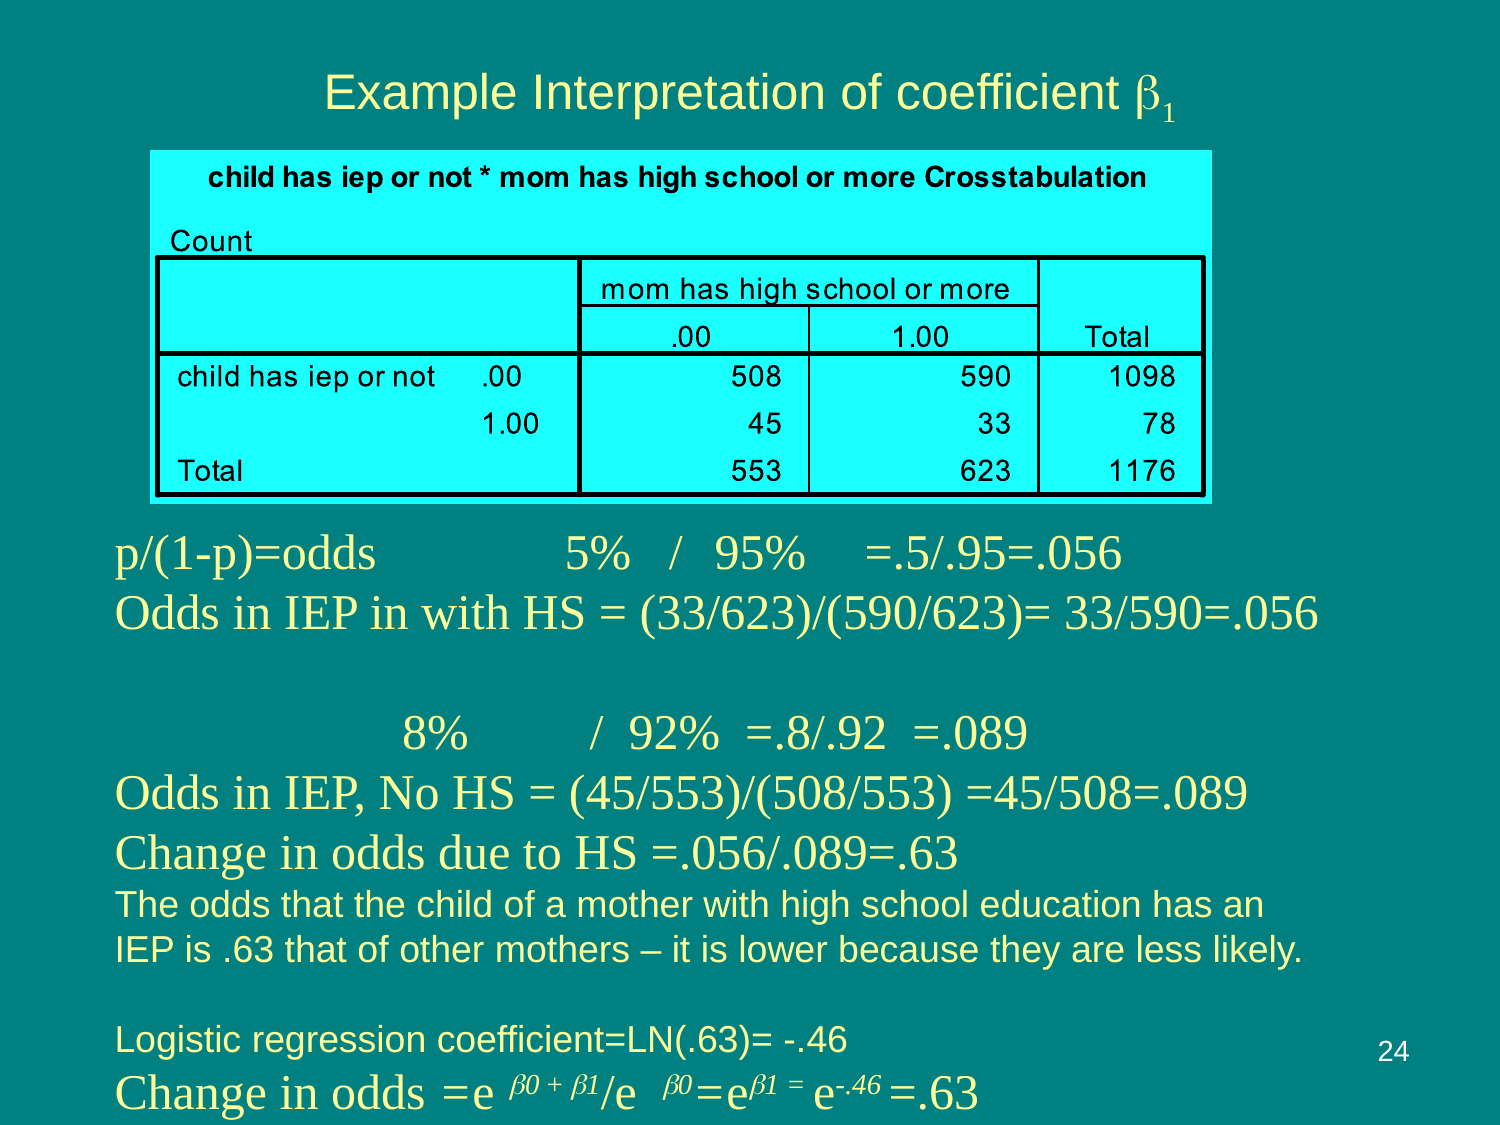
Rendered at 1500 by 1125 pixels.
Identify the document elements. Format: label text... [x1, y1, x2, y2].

text_box p/(1-p)=odds 5% / 95% =.5/.95=.056 Odds in IEP in with HS = (33/623)/(590/623)= 33/590=.056 8% / 92% =.8/.92 =.089 Odds in IEP, No HS = (45/553)/(508/553) =45/508=.089 Change in odds due to HS =.056/.089=.63 The odds that the child of a mother with high school education has an IEP is .63 that of other mothers – it is lower because they are less likely. Logistic regression coefficient=LN(.63)= -.46 Change in odds =e0 + 1/e0=e1 = e-.46 =.63 [99, 512, 1345, 1125]
title Example Interpretation of coefficient b1 [112, 0, 1388, 188]
picture [150, 149, 1213, 504]
slide_number <number> [1345, 1024, 1425, 1103]
